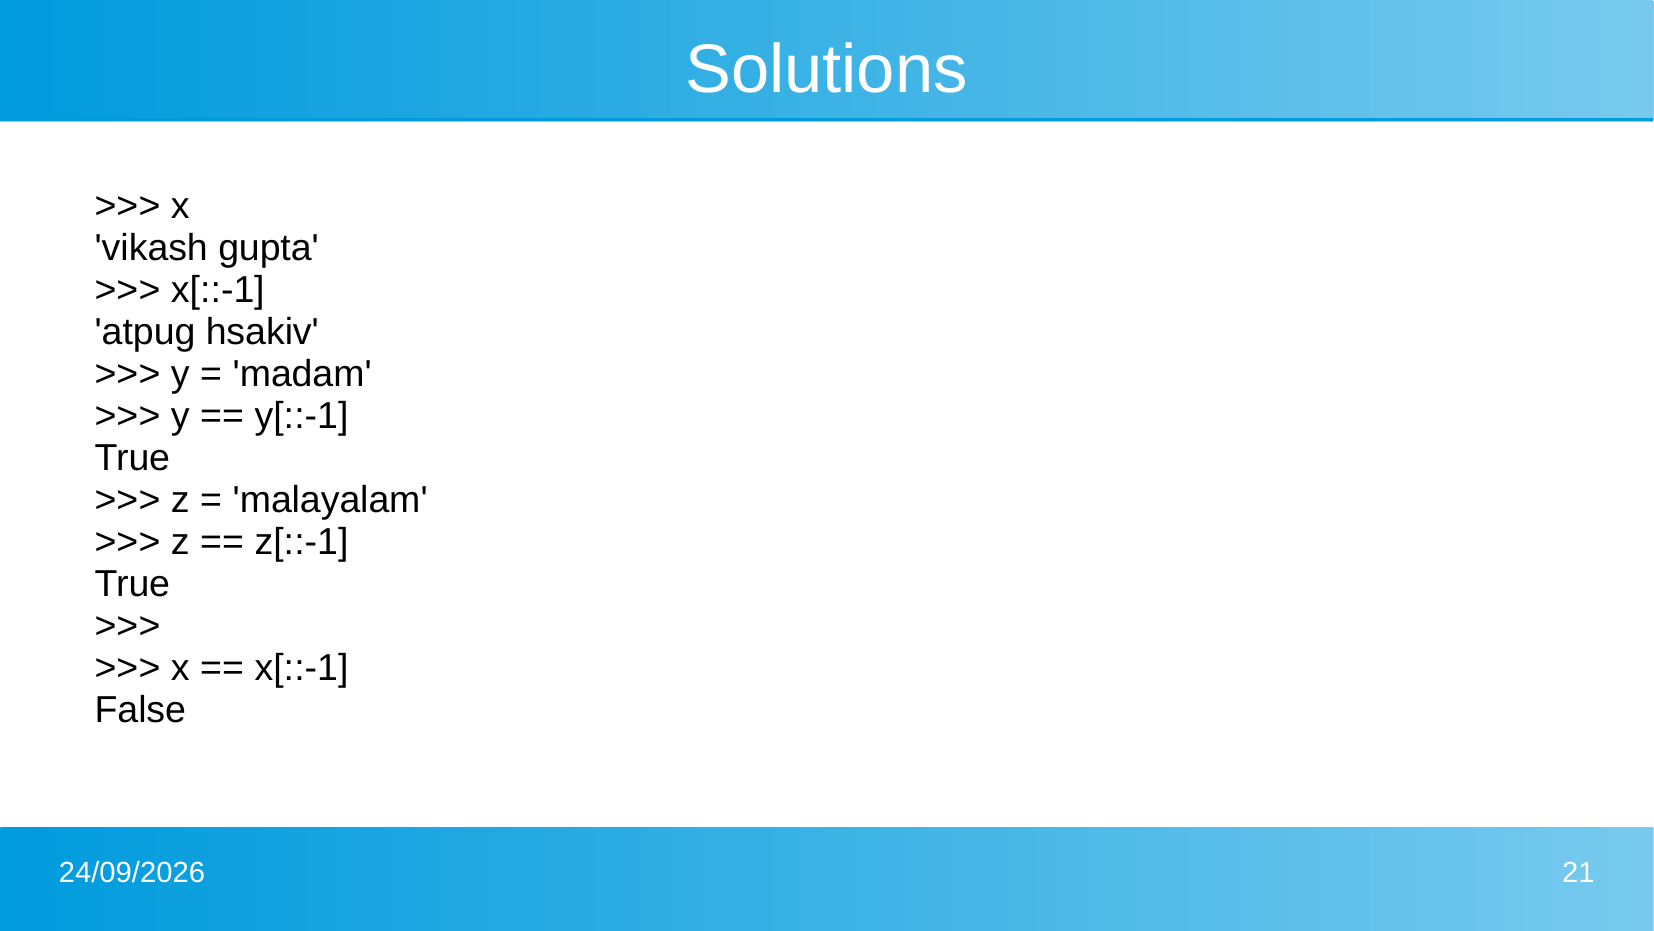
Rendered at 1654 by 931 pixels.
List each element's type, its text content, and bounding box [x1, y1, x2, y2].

title Solutions [59, 29, 1595, 108]
text_box >>> x 'vikash gupta' >>> x[::-1] 'atpug hsakiv' >>> y = 'madam' >>> y == y[::-1] True >>> z = 'malayalam' >>> z == z[::-1] True >>> >>> x == x[::-1] False [79, 177, 443, 780]
